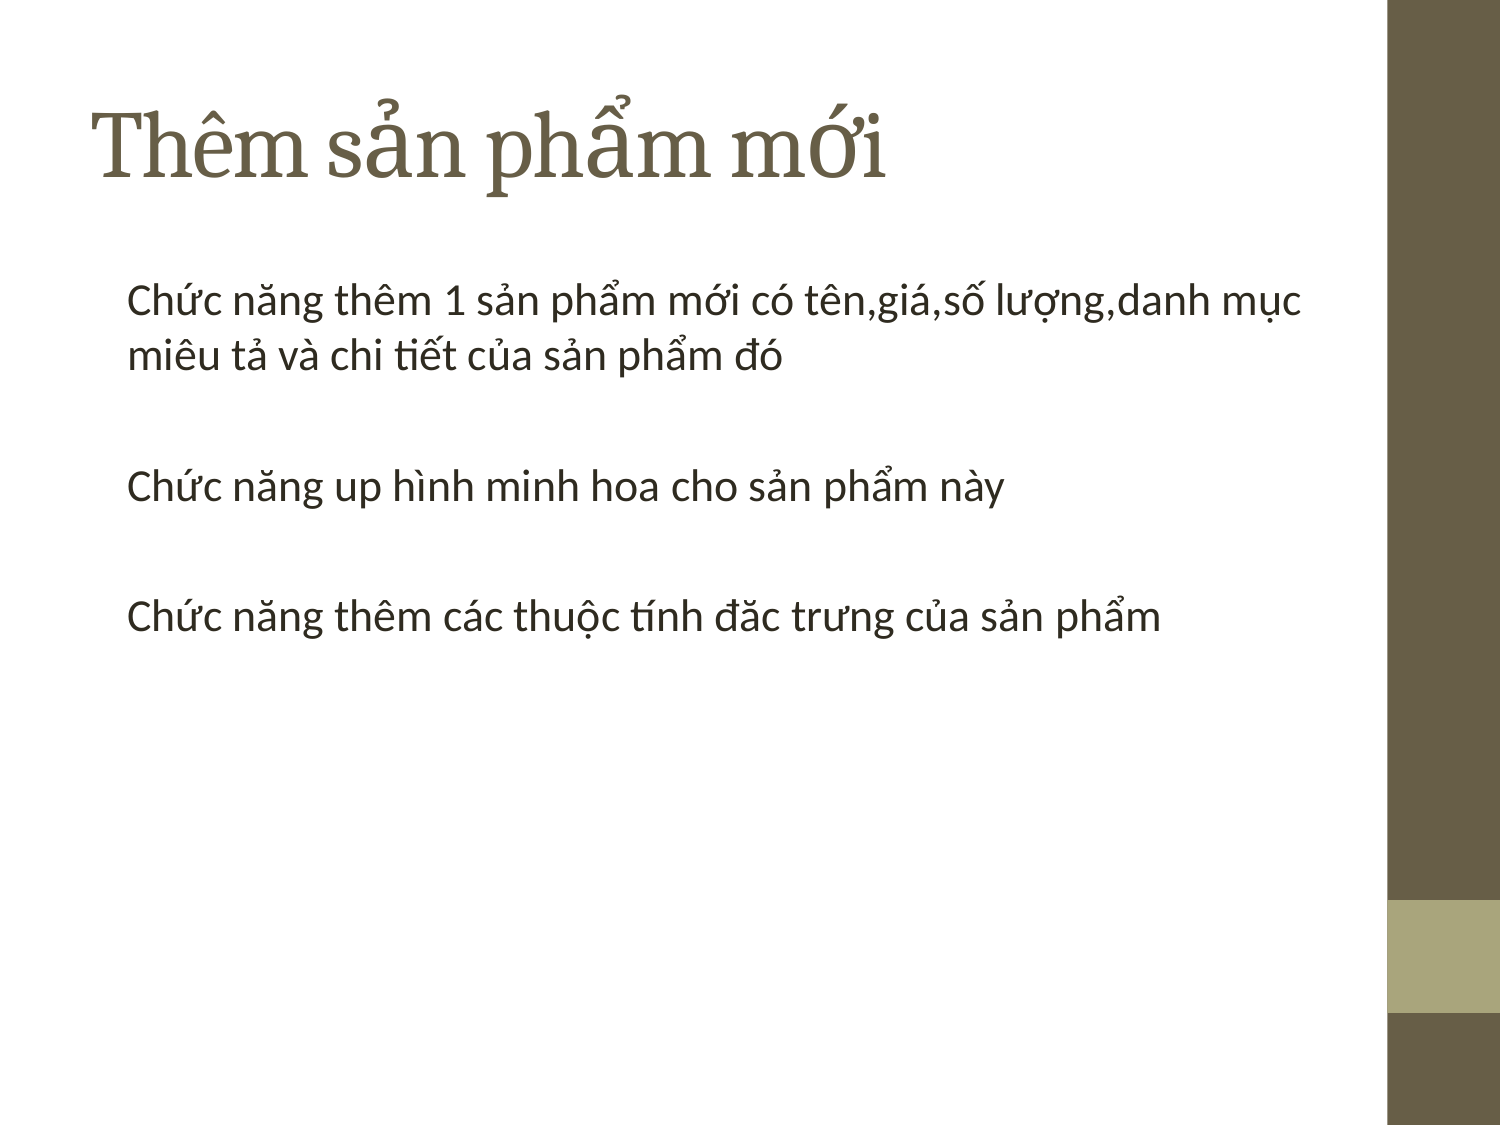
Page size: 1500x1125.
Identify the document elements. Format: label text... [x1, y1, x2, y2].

list Chức năng thêm 1 sản phẩm mới có tên,giá,số lượng,danh mục miêu tả và chi tiết của sản phẩm đó Chức năng up hình minh hoa cho sản phẩm này Chức năng thêm các thuộc tính đăc trưng của sản phẩm [75, 262, 1326, 1051]
title Thêm sản phẩm mới [75, 45, 1326, 233]
